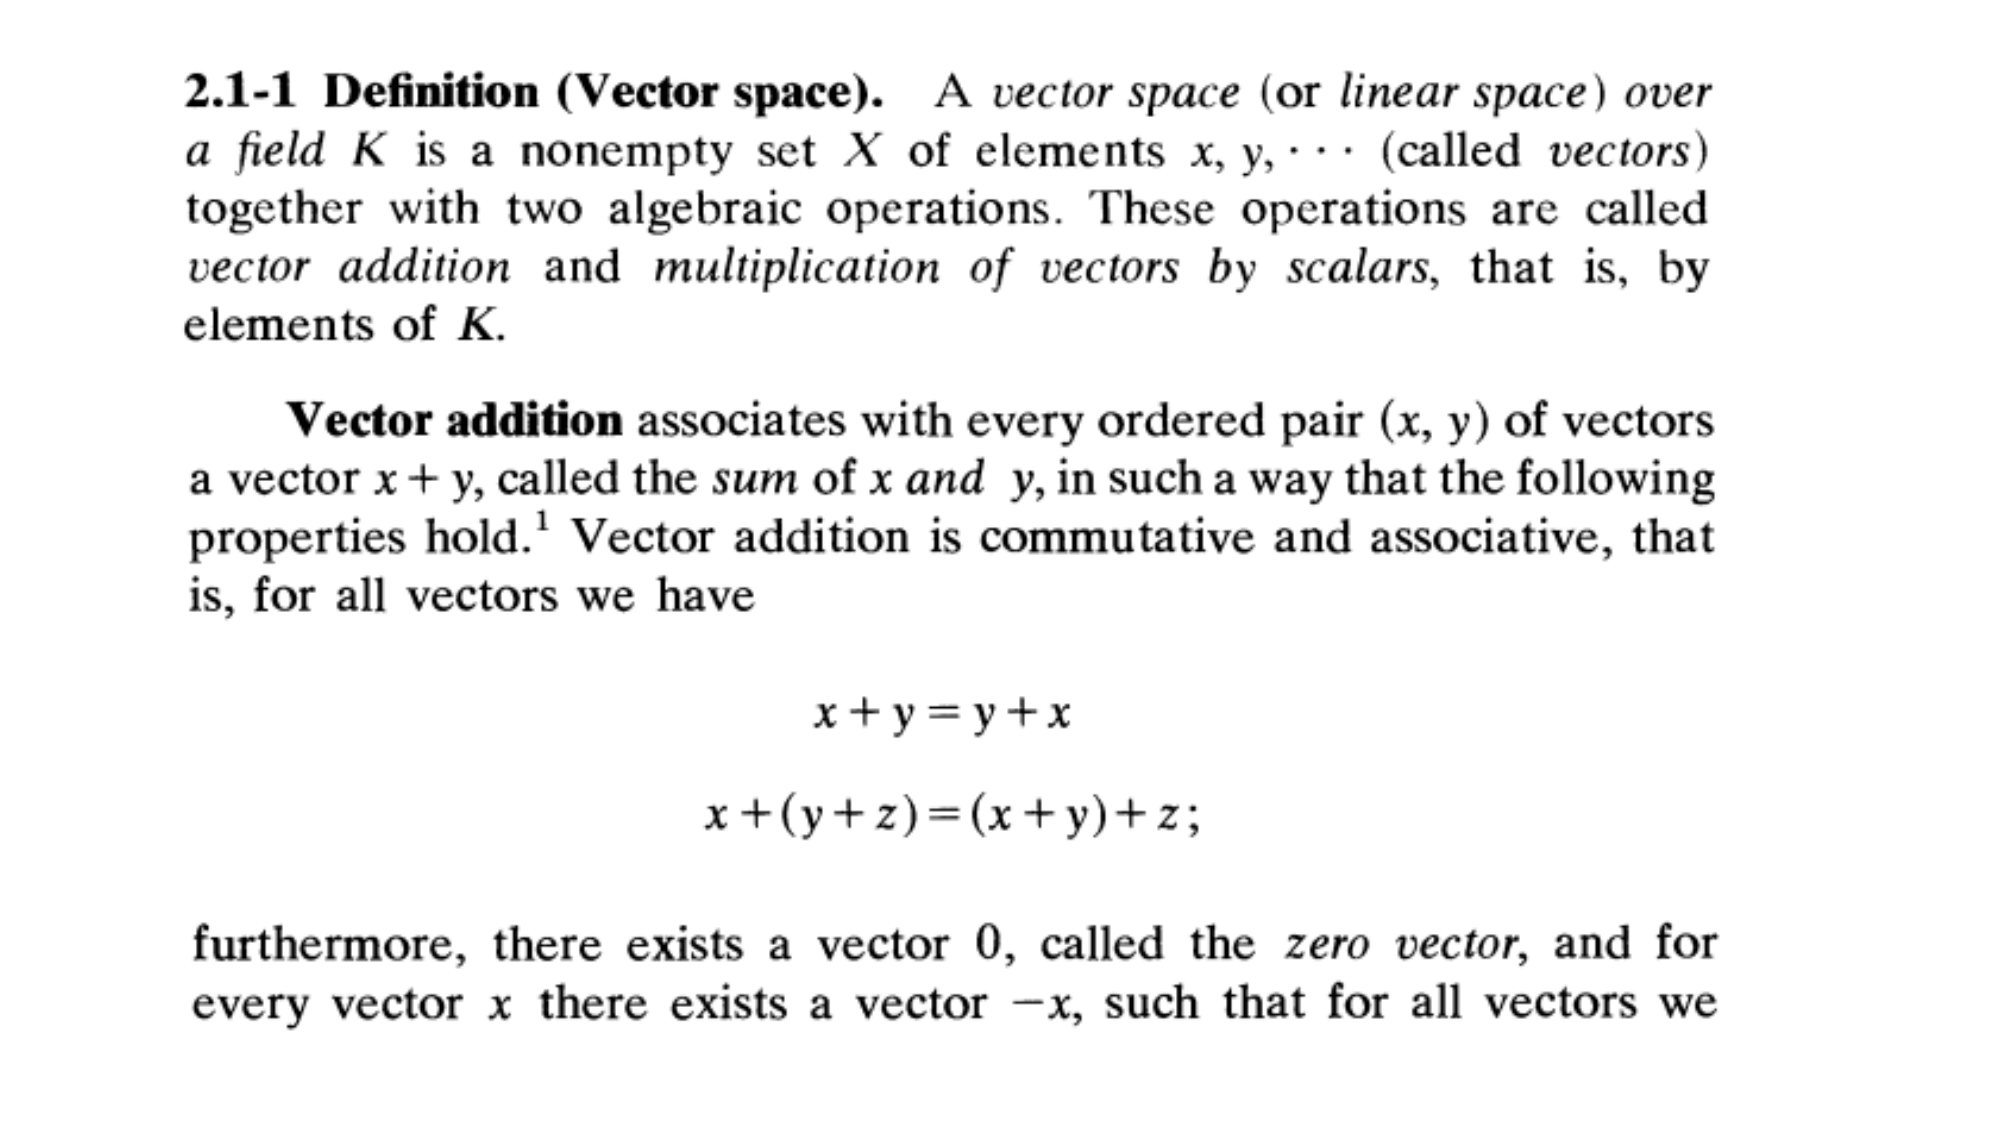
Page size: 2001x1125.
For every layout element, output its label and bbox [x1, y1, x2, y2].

picture [164, 36, 1765, 1045]
